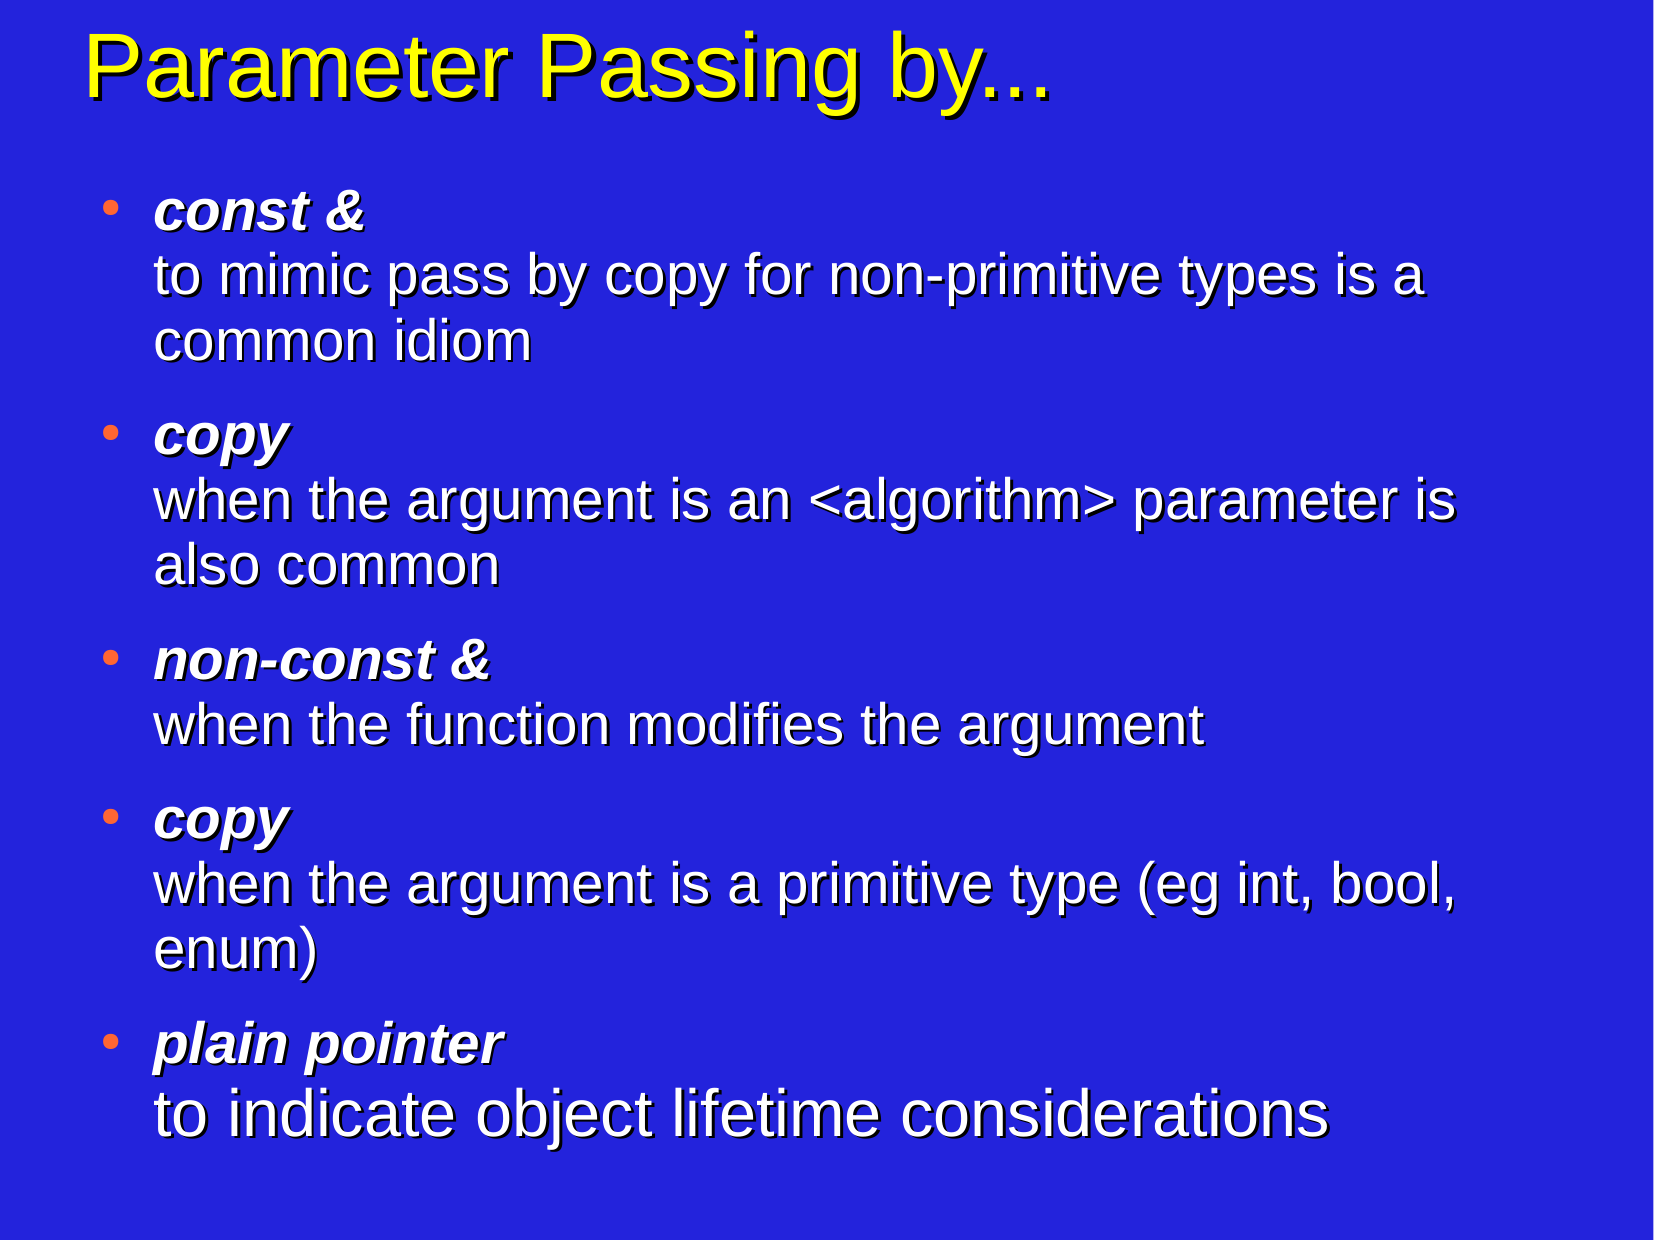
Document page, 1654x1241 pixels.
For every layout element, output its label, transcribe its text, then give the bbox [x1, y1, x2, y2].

title Parameter Passing by... [82, 2, 1571, 130]
list const & to mimic pass by copy for non-primitive types is a common idiom copy when the argument is an <algorithm> parameter is also common non-const & when the function modifies the argument copy when the argument is a primitive type (eg int, bool, enum) plain pointer to indicate object lifetime considerations [82, 177, 1571, 1182]
